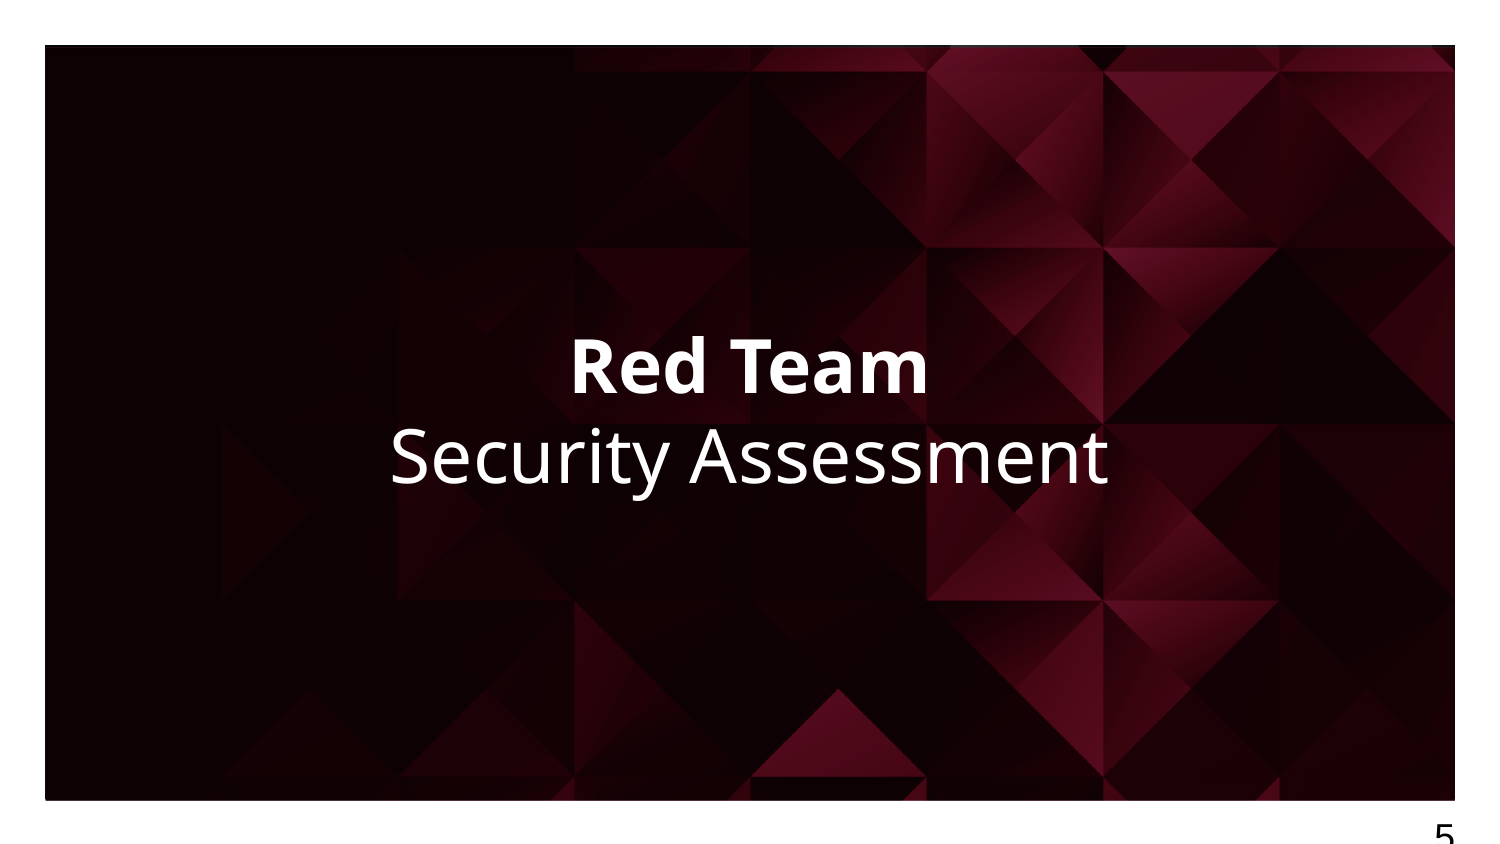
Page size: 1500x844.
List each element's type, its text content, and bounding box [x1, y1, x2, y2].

title Red Team Security Assessment [45, 303, 1455, 473]
picture [521, 473, 539, 478]
text_box <number> [1411, 813, 1455, 831]
picture [45, 45, 1455, 303]
picture [45, 473, 1455, 802]
